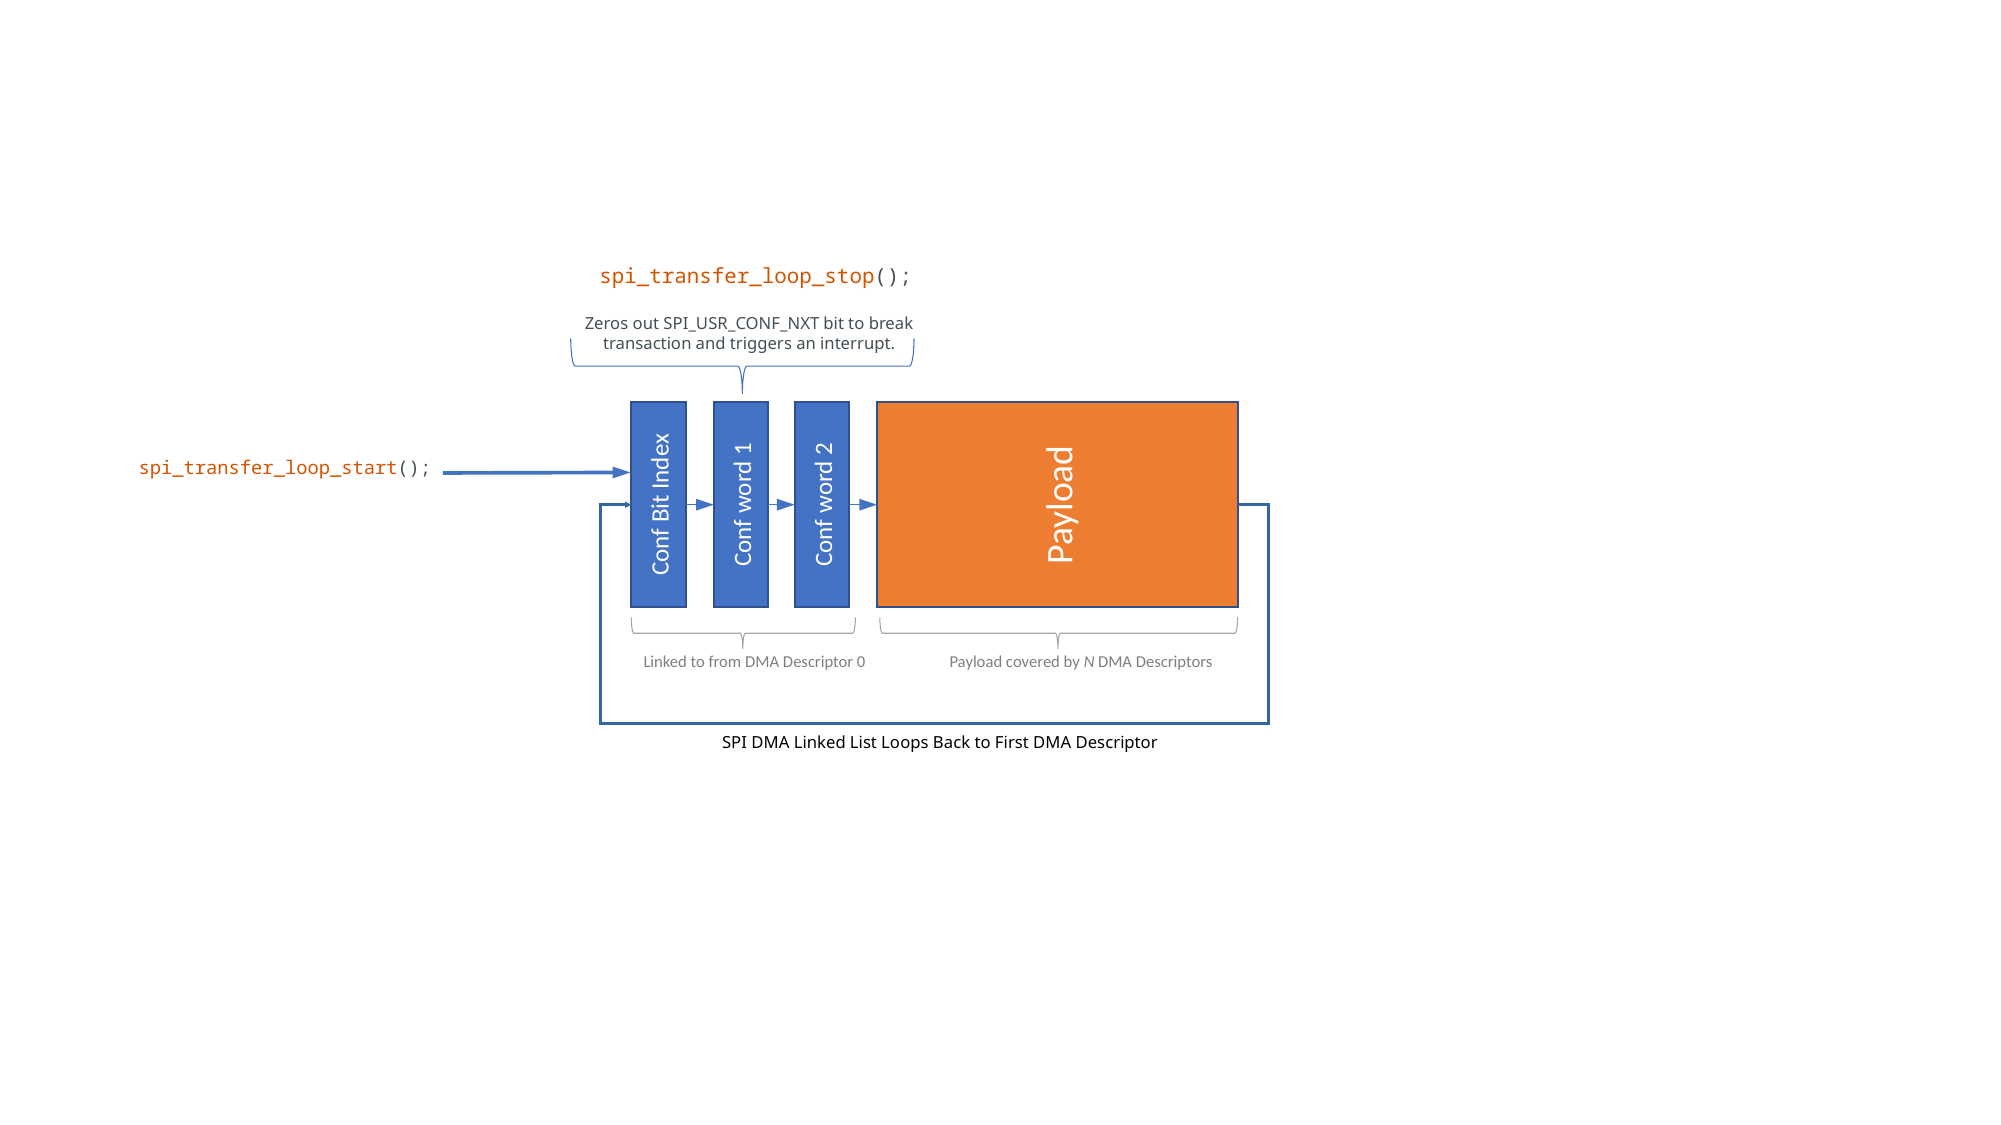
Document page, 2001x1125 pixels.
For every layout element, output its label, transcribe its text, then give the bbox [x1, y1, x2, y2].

text_box spi_transfer_loop_start(); [112, 448, 467, 514]
text_box Payload [877, 402, 1238, 607]
text_box Conf word 2 [795, 402, 849, 607]
text_box Conf word 1 [714, 402, 768, 607]
text_box SPI DMA Linked List Loops Back to First DMA Descriptor [679, 724, 1202, 760]
text_box Payload covered by N DMA Descriptors [934, 643, 1266, 679]
text_box spi_transfer_loop_stop(); Zeros out SPI_USR_CONF_NXT bit to break transaction and triggers an interrupt. [554, 255, 944, 361]
text_box Linked to from DMA Descriptor 0 [628, 643, 917, 679]
text_box Conf Bit Index [631, 402, 686, 607]
